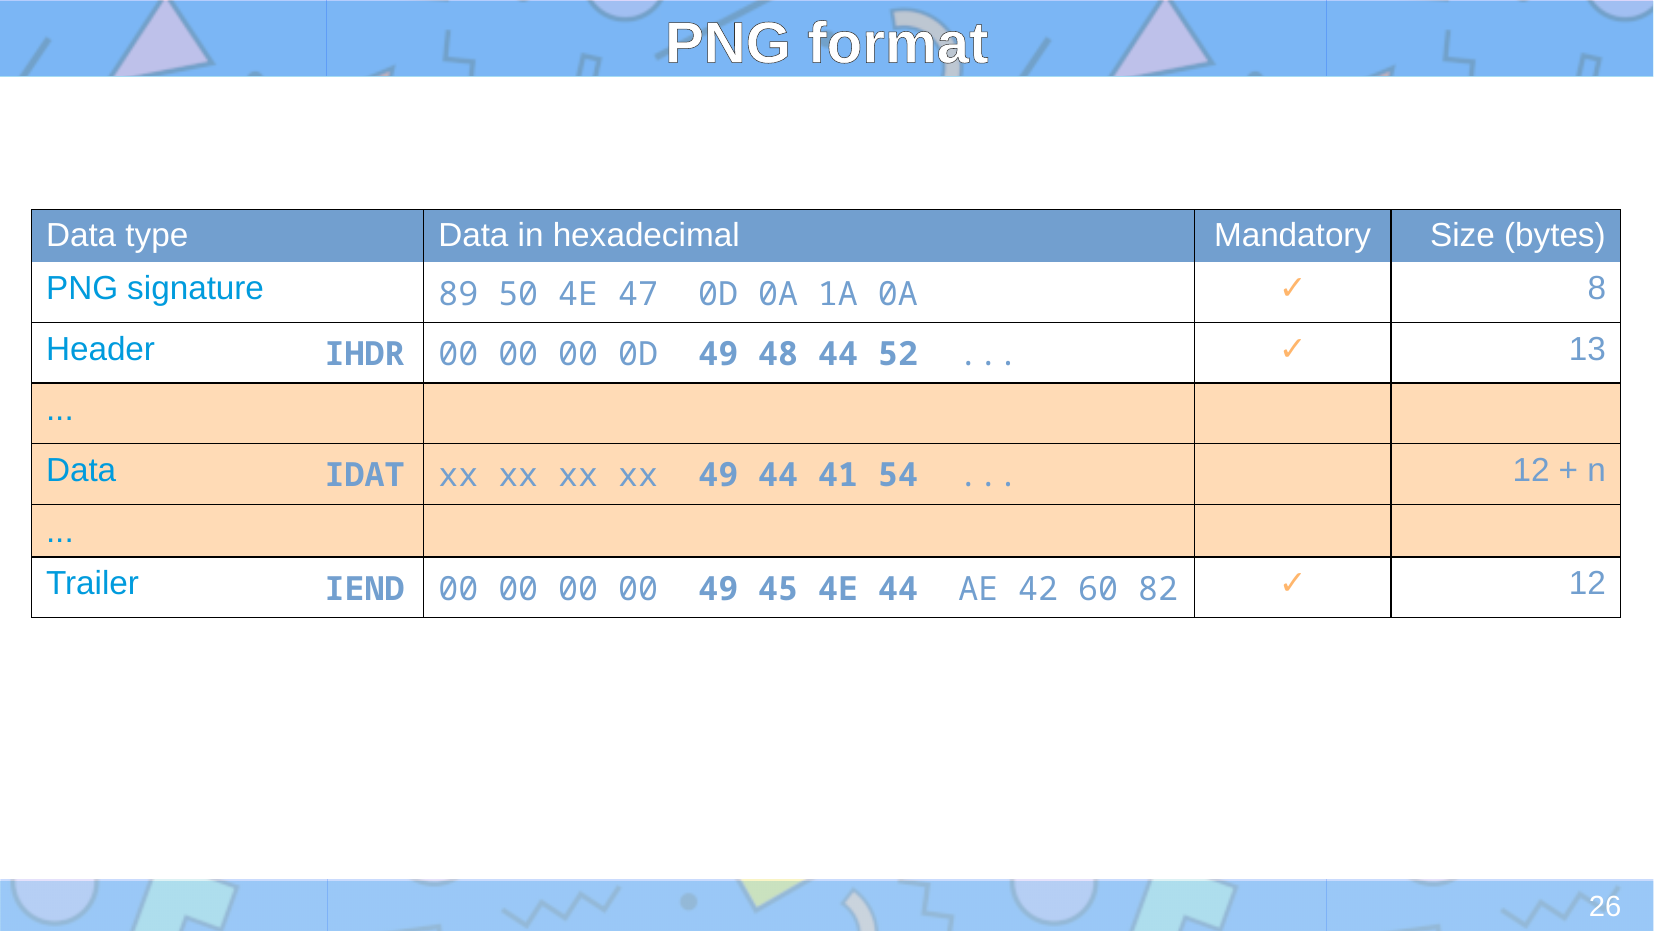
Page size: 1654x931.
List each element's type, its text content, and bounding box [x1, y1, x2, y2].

table_cell 00 00 00 0D 49 48 44 52 ... [424, 323, 1194, 382]
picture [0, 879, 1654, 931]
table_cell Header [32, 323, 310, 382]
picture [0, 0, 1654, 76]
table_cell ... [32, 384, 310, 443]
table_cell 12 + n [1392, 444, 1620, 504]
table_cell [1392, 505, 1620, 556]
table_cell 89 50 4E 47 0D 0A 1A 0A [424, 262, 1194, 322]
table_cell xx xx xx xx 49 44 41 54 ... [424, 444, 1194, 504]
table_header Data in hexadecimal [424, 210, 1194, 262]
table_cell 13 [1392, 323, 1620, 382]
table_cell Data [32, 444, 310, 504]
table_cell [1195, 384, 1390, 443]
table_header Size (bytes) [1392, 210, 1620, 262]
table_cell [1392, 384, 1620, 443]
table_cell [310, 384, 423, 443]
table_cell ✓ [1195, 558, 1390, 617]
table_cell 12 [1392, 558, 1620, 617]
table_header Mandatory [1195, 210, 1390, 262]
table_cell [424, 505, 1194, 556]
table_cell [1195, 444, 1390, 504]
table_cell 8 [1392, 262, 1620, 322]
table_cell Trailer [32, 558, 310, 617]
title PNG format [59, 3, 1595, 82]
table_cell [310, 262, 423, 322]
table_cell 00 00 00 00 49 45 4E 44 AE 42 60 82 [424, 558, 1194, 617]
table_cell ✓ [1195, 262, 1390, 322]
table_cell [1195, 505, 1390, 556]
table_header Data type [32, 210, 423, 262]
table_cell ✓ [1195, 323, 1390, 382]
table_cell IEND [310, 558, 423, 617]
table_cell PNG signature [32, 262, 310, 322]
table_cell IHDR [310, 323, 423, 382]
table_cell IDAT [310, 444, 423, 504]
table_cell [424, 384, 1194, 443]
table_cell [310, 505, 423, 556]
table_cell ... [32, 505, 310, 556]
